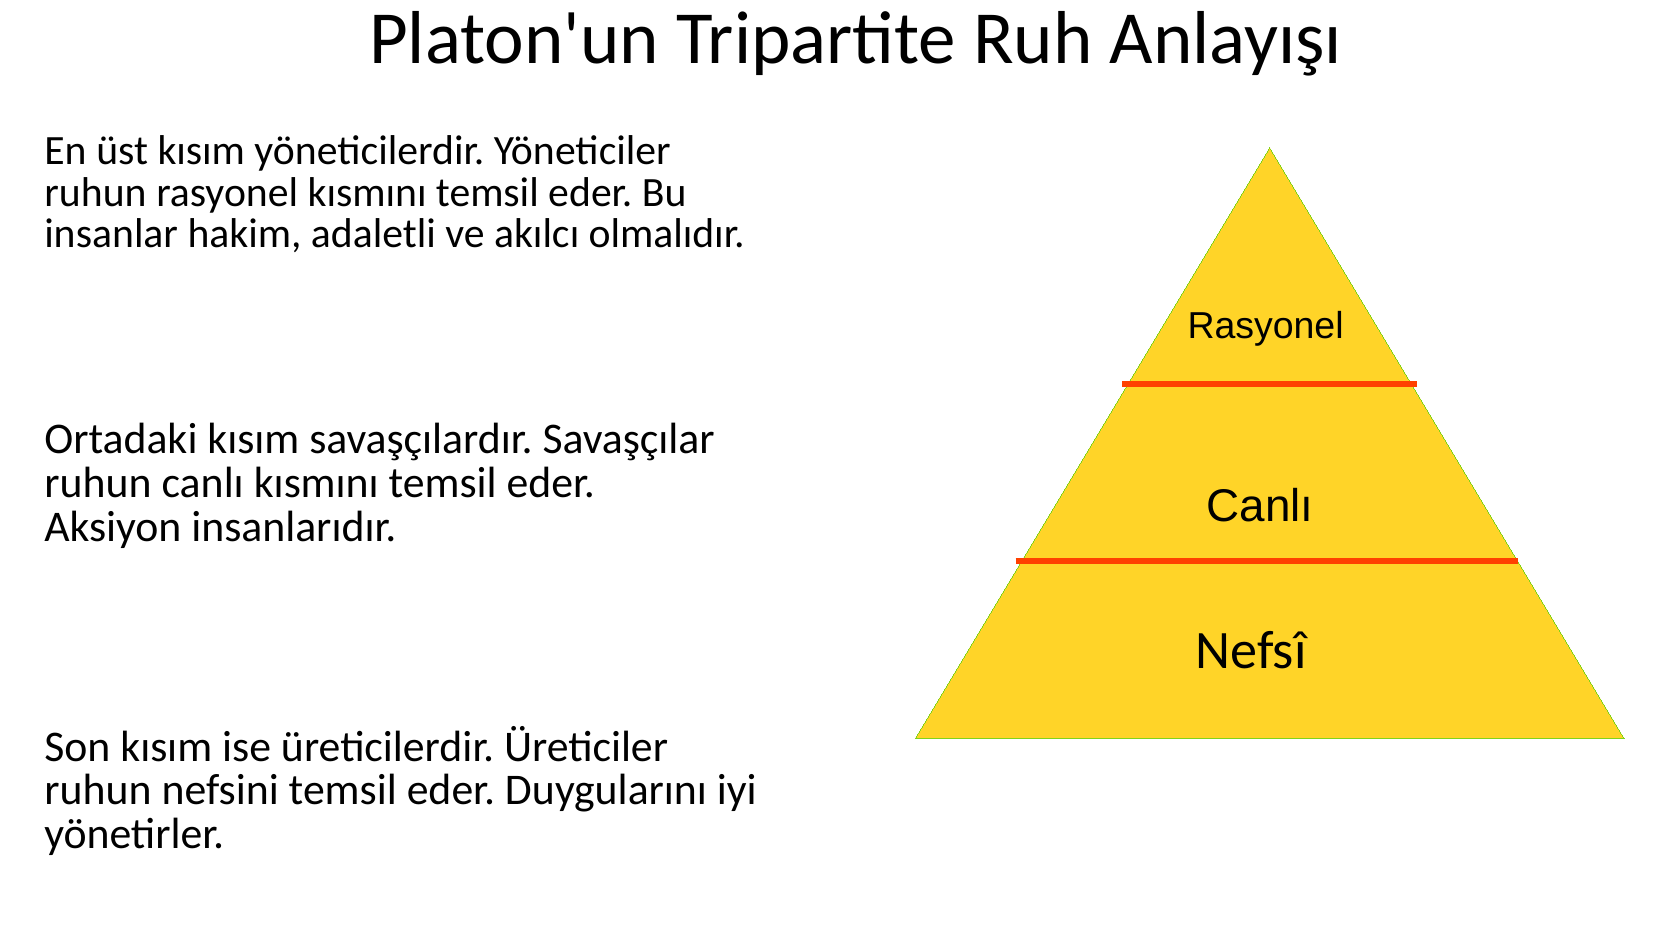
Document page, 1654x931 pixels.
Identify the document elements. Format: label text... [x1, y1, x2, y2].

text_box Rasyonel [1172, 297, 1359, 355]
text_box Son kısım ise üreticilerdir. Üreticiler ruhun nefsini temsil eder. Duygularını iyi yönetirler. [29, 720, 798, 868]
text_box Nefsî [1181, 620, 1334, 690]
text_box Platon'un Tripartite Ruh Anlayışı [354, 0, 1625, 207]
text_box [1129, 147, 1410, 381]
text_box En üst kısım yöneticilerdir. Yöneticiler ruhun rasyonel kısmını temsil eder. Bu insanlar hakim, adaletli ve akılcı olmalıdır. [29, 125, 768, 266]
text_box Canlı [1192, 472, 1329, 539]
text_box Ortadaki kısım savaşçılardır. Savaşçılar ruhun canlı kısmını temsil eder. Aksiyon insanlarıdır. [29, 413, 739, 560]
text_box [915, 561, 1625, 739]
text_box [1023, 387, 1516, 558]
